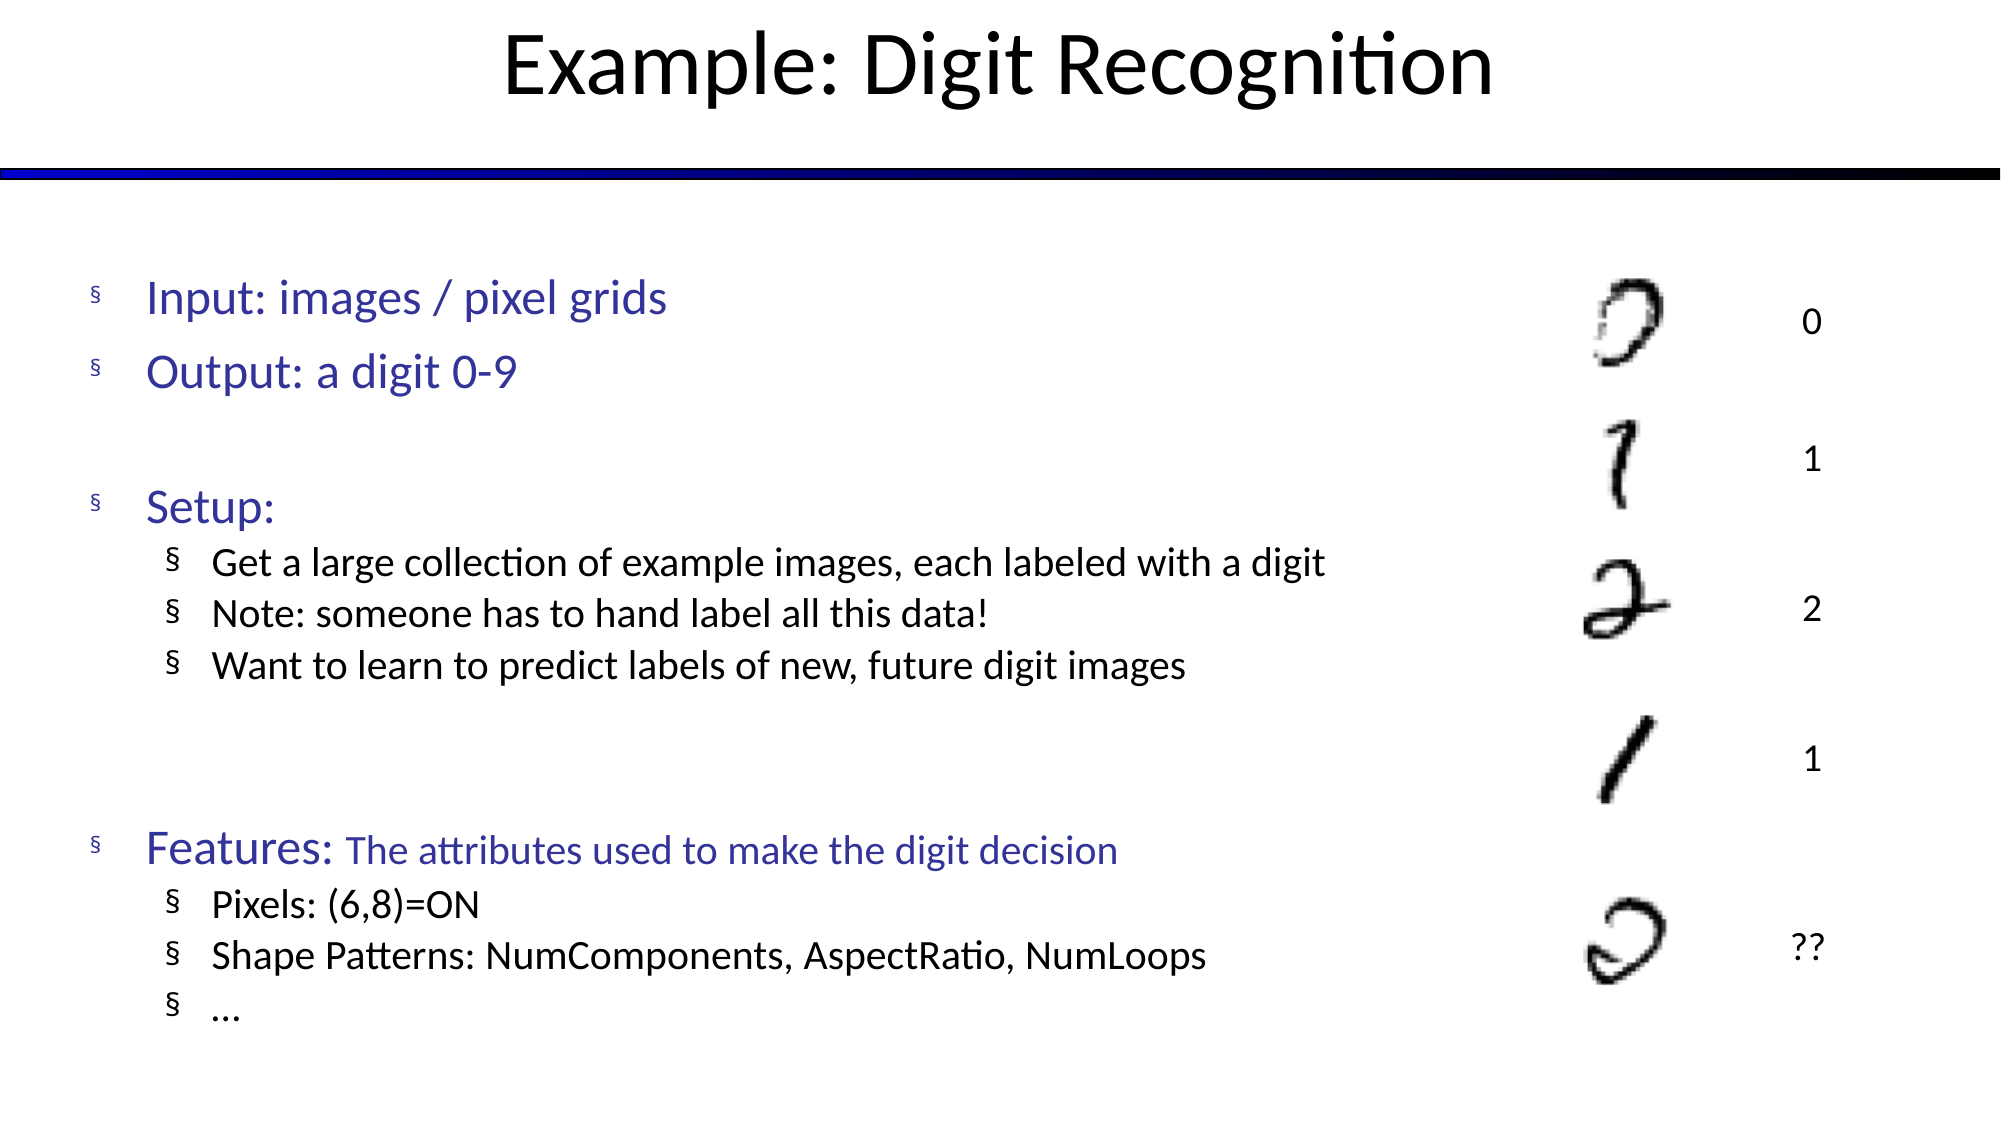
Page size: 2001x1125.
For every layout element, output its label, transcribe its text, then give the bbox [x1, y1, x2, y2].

picture [1587, 274, 1671, 369]
title Example: Digit Recognition [0, 0, 2000, 184]
text_box 0 [1787, 287, 1850, 350]
text_box 2 [1787, 574, 1850, 638]
picture [1575, 549, 1677, 649]
picture [1573, 888, 1675, 1000]
text_box 1 [1787, 424, 1850, 488]
text_box 1 [1787, 724, 1850, 788]
list Input: images / pixel grids Output: a digit 0-9 Setup: Get a large collection of example images, each labeled with a digit Note: someone has to hand label all this data! Want to learn to predict labels of new, future digit images Features: The attributes used to make the digit decision Pixels: (6,8)=ON Shape Patterns: NumComponents, AspectRatio, NumLoops … [75, 257, 1388, 1000]
text_box ?? [1775, 913, 1875, 976]
picture [1567, 699, 1675, 811]
picture [1575, 412, 1665, 511]
